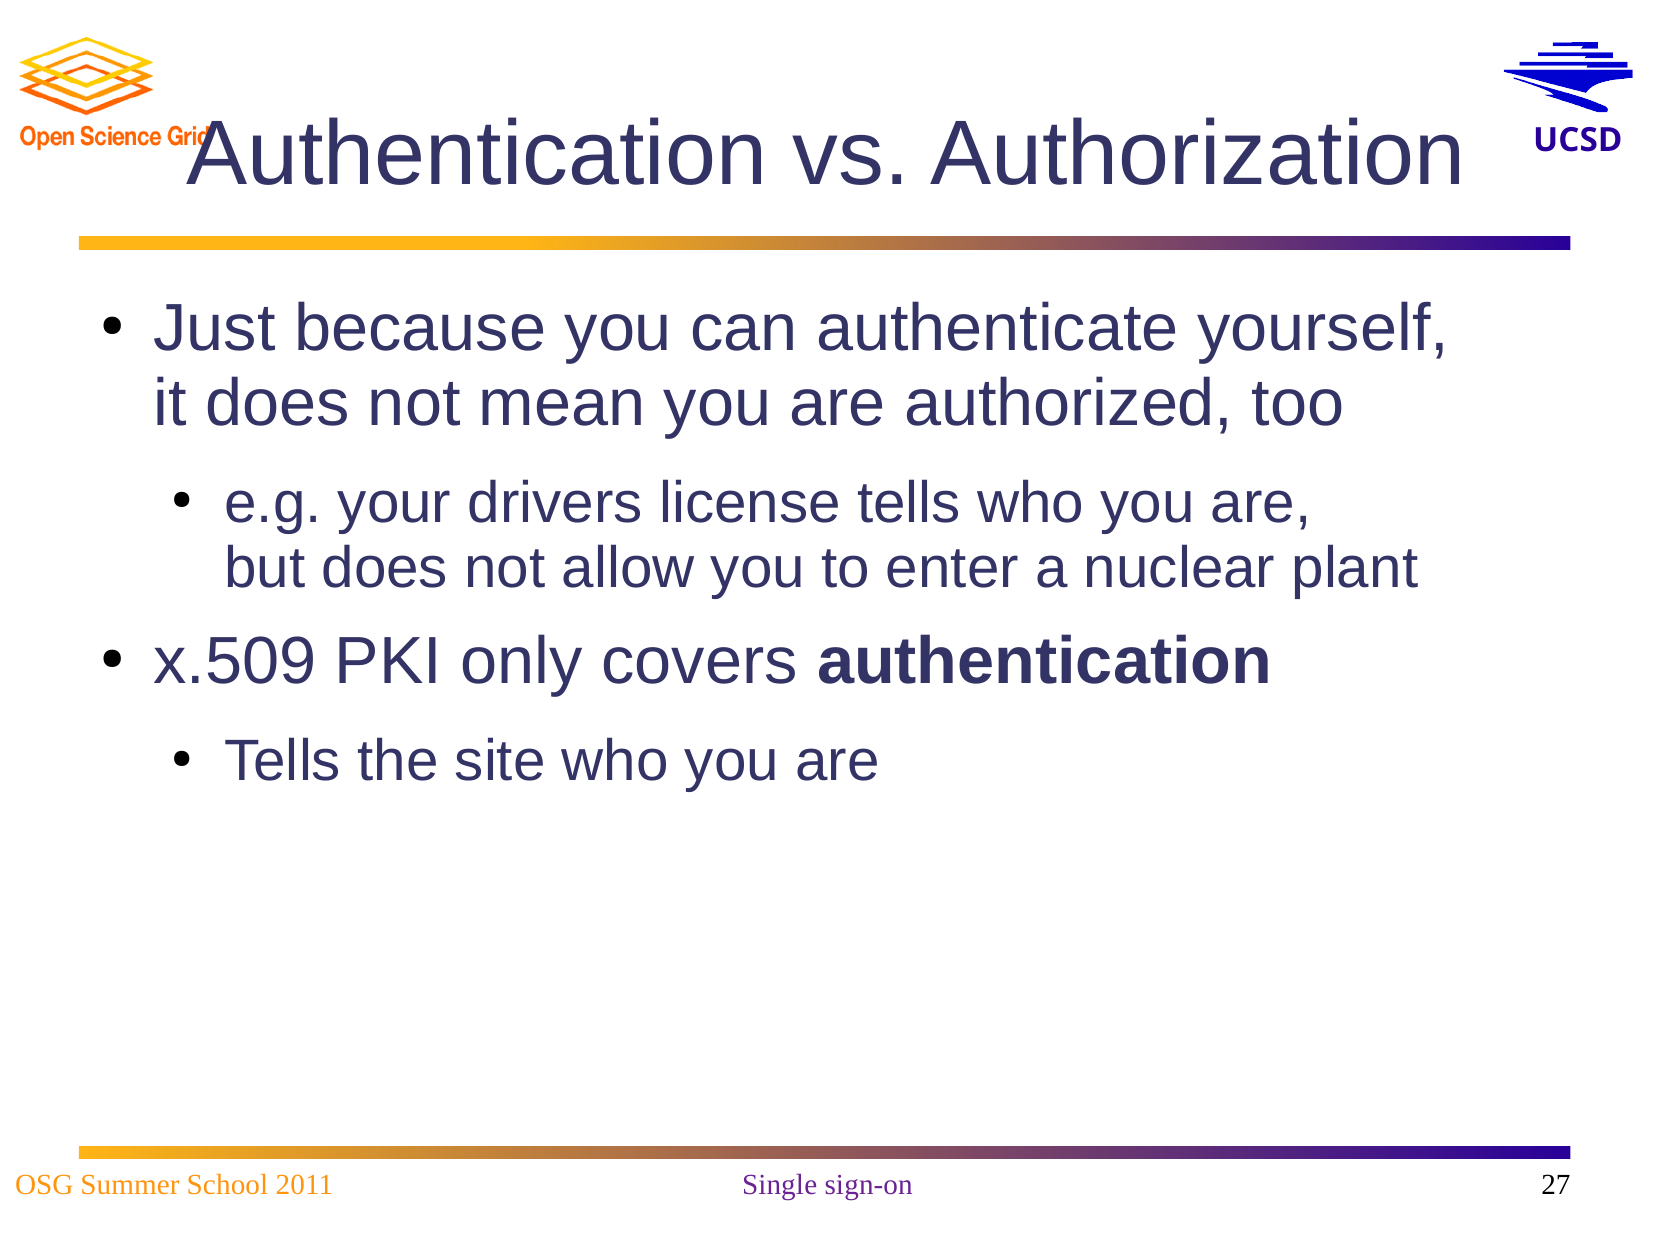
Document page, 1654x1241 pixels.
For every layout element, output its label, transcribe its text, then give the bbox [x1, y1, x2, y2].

picture [1495, 42, 1637, 118]
title Authentication vs. Authorization [82, 49, 1571, 257]
list Just because you can authenticate yourself, it does not mean you are authorized, too e.g. your drivers license tells who you are, but does not allow you to enter a nuclear plant x.509 PKI only covers authentication Tells the site who you are [82, 290, 1571, 1109]
picture [0, 14, 229, 167]
